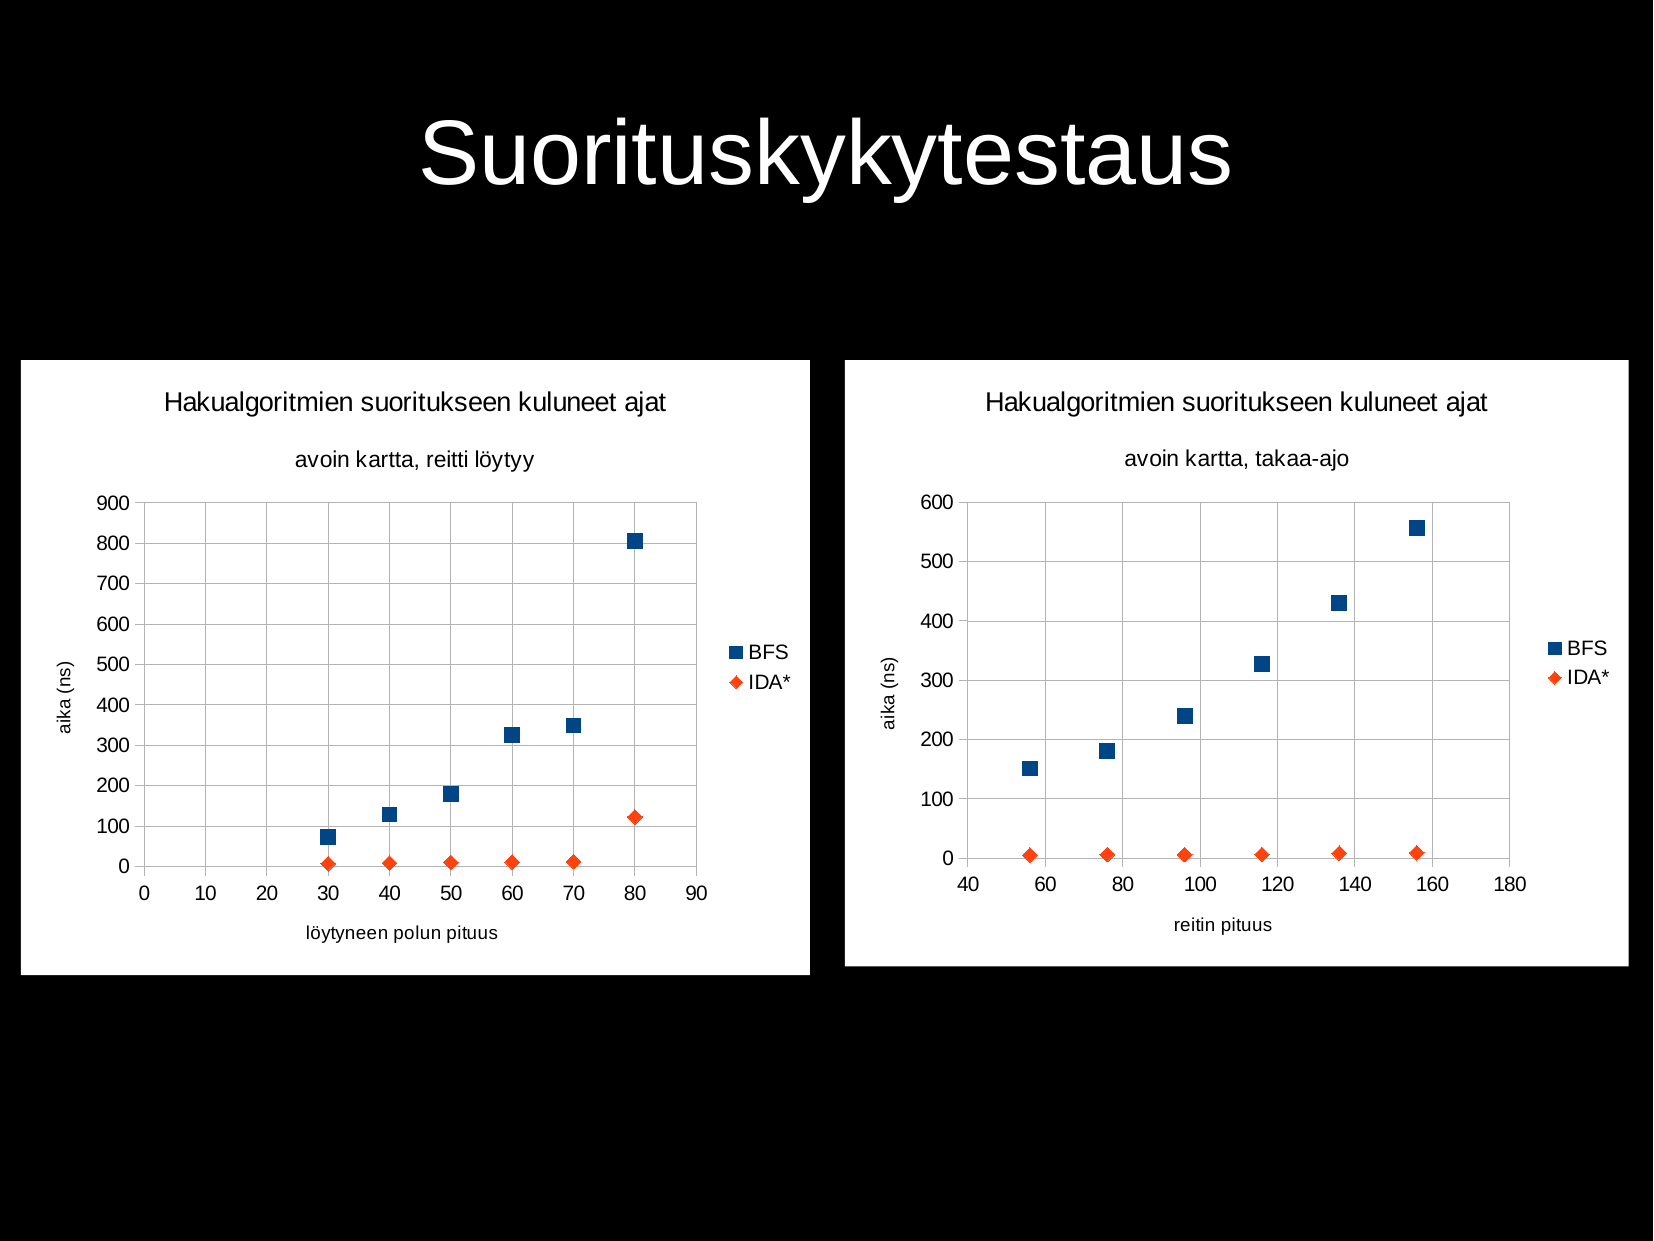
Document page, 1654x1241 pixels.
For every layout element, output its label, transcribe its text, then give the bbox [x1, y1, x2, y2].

chart [844, 360, 1629, 967]
title Suorituskykytestaus [82, 49, 1571, 257]
chart [20, 360, 810, 976]
